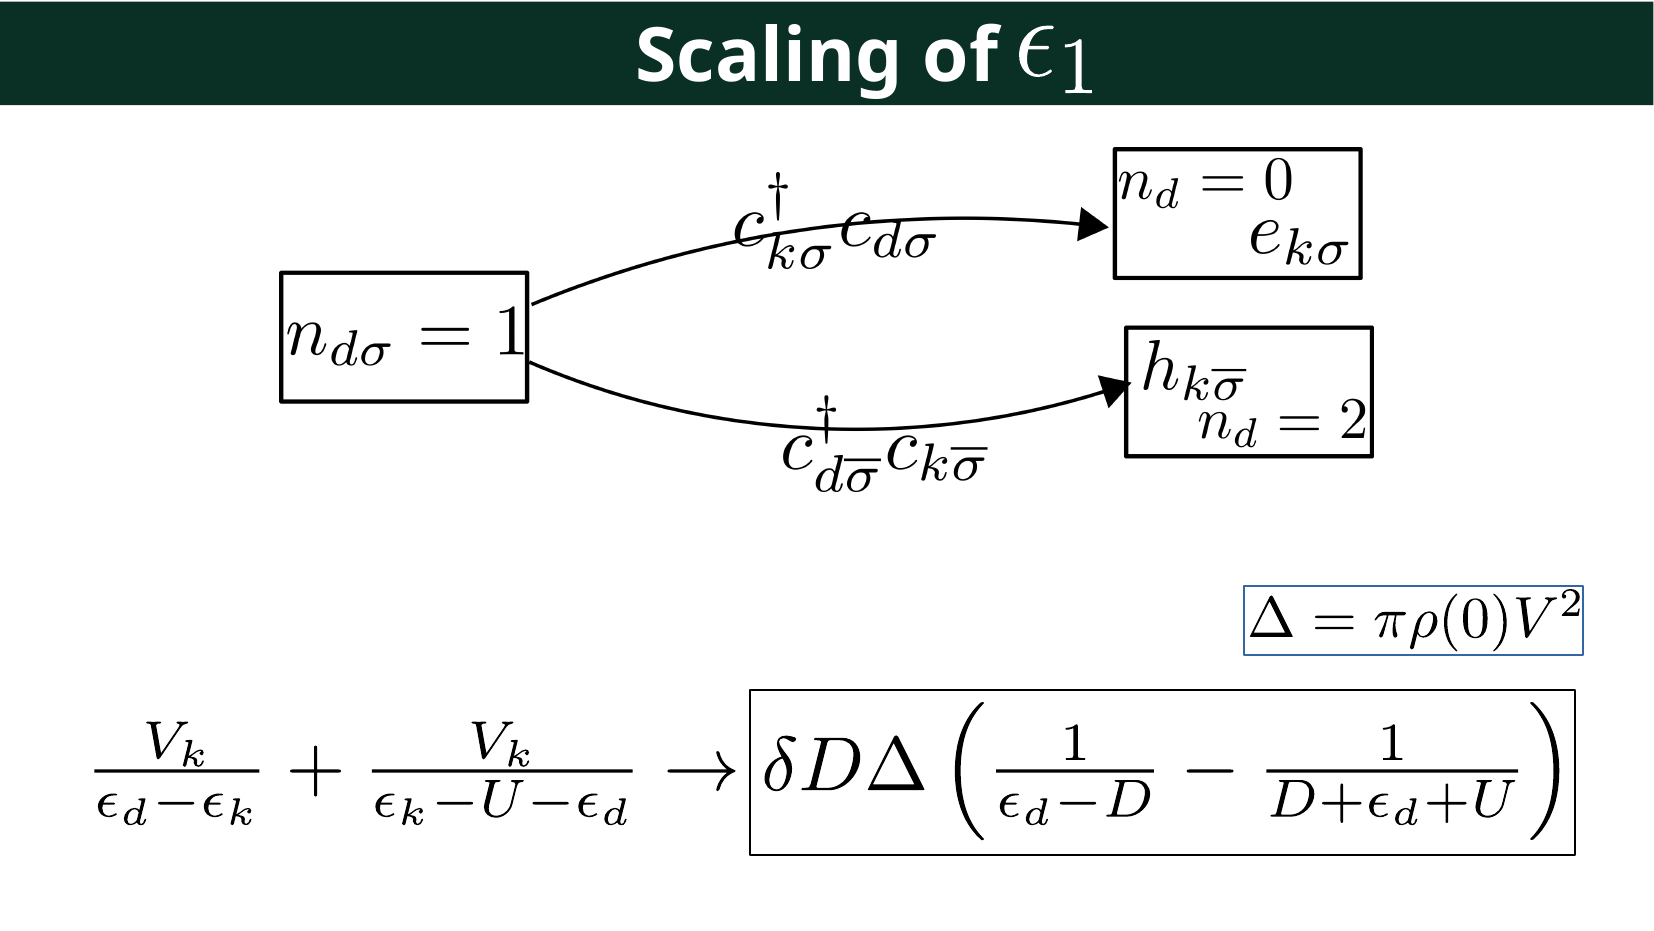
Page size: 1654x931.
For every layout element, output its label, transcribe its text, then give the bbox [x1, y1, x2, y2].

title Scaling of [0, 1, 1654, 106]
text_box [750, 690, 1576, 856]
picture [1014, 25, 1092, 94]
picture [94, 701, 750, 841]
picture [1245, 586, 1582, 654]
picture [279, 147, 1374, 492]
